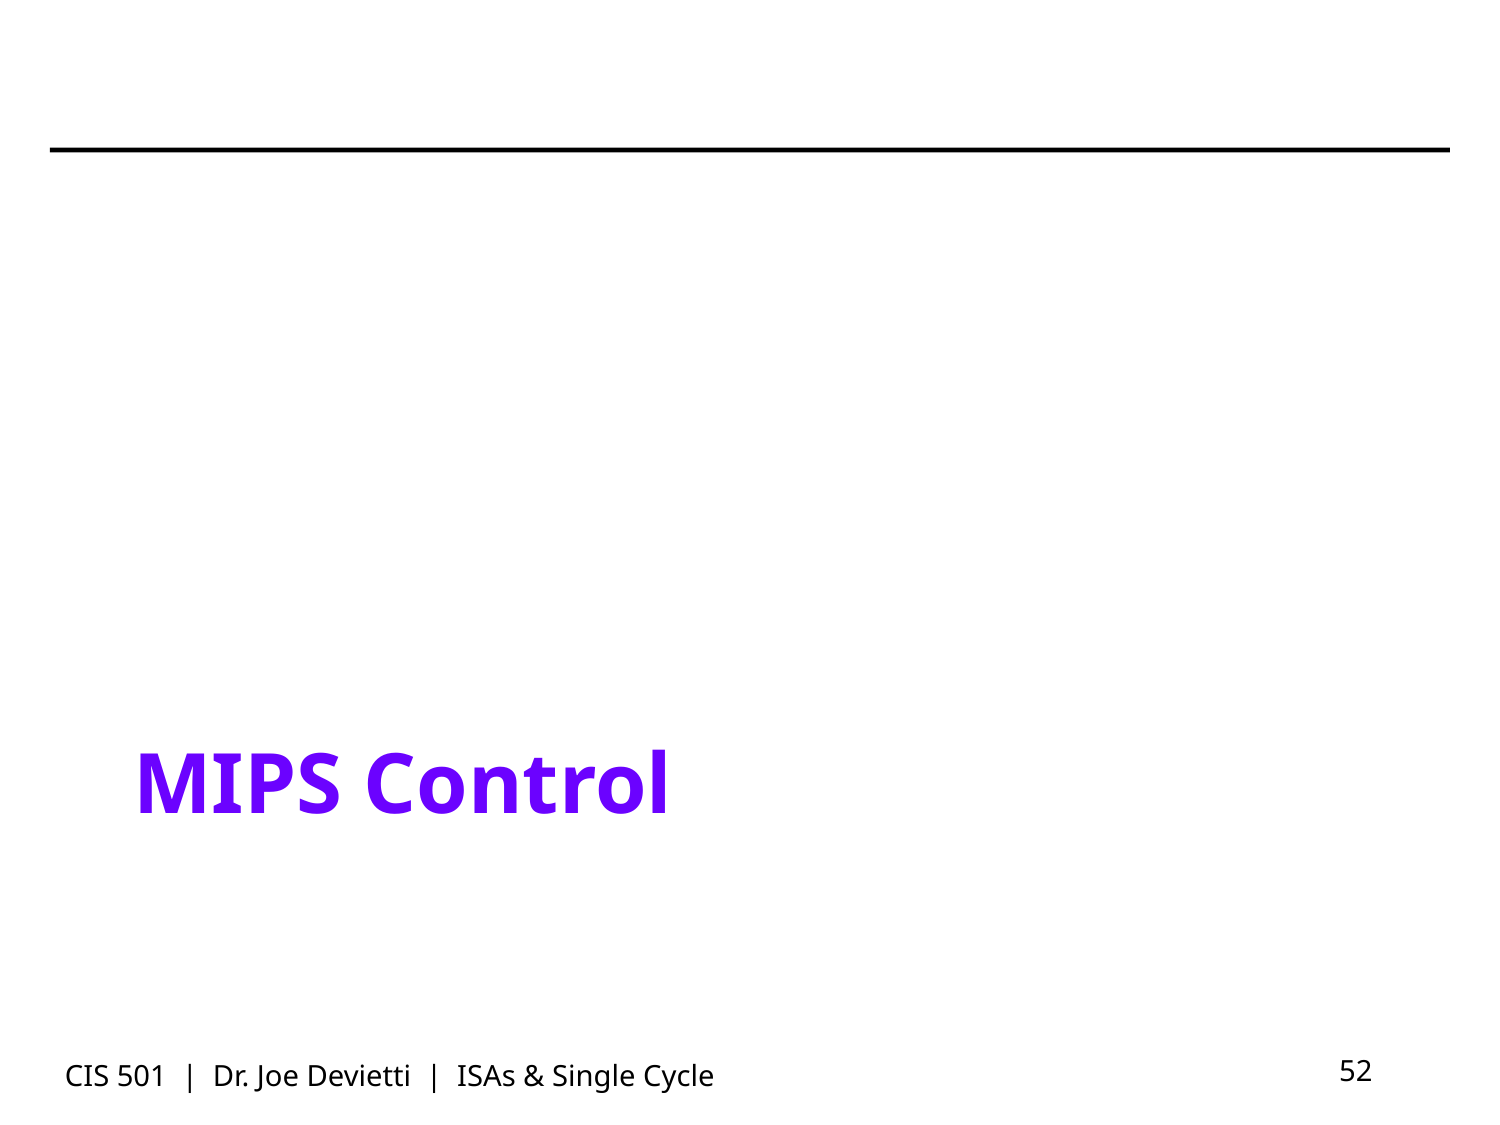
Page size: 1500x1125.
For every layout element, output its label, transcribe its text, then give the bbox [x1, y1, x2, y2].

text_box CIS 501 | Dr. Joe Devietti | ISAs & Single Cycle [49, 1049, 988, 1100]
text_box <number> [1074, 1049, 1388, 1100]
text_box MIPS Control [118, 722, 1394, 947]
